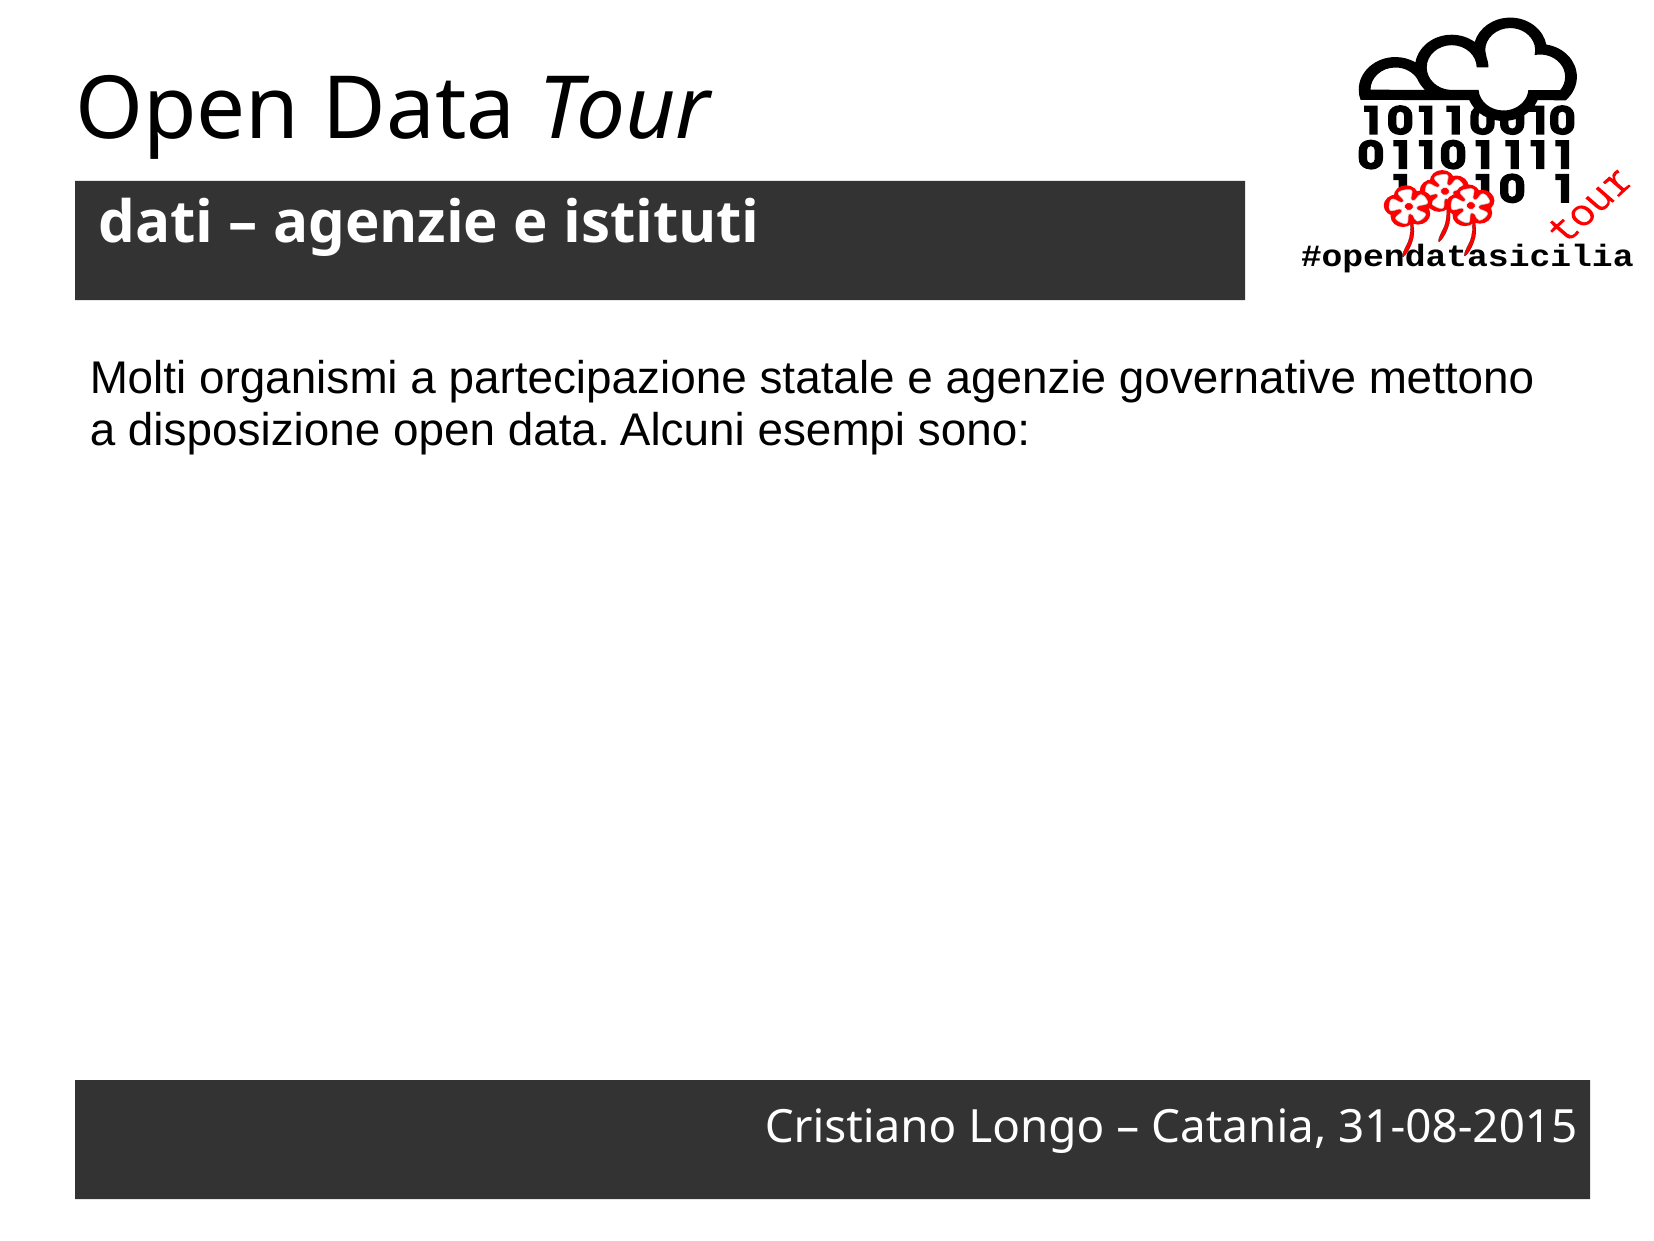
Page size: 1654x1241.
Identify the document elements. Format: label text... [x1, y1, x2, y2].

text_box Molti organismi a partecipazione statale e agenzie governative mettono a disposizione open data. Alcuni esempi sono: [75, 345, 1561, 463]
list Cristiano Longo – Catania, 31-08-2015 [75, 1080, 1591, 1200]
picture [1302, 17, 1633, 273]
list dati – agenzie e istituti [75, 180, 1246, 301]
list Open Data Tour [75, 45, 1246, 165]
